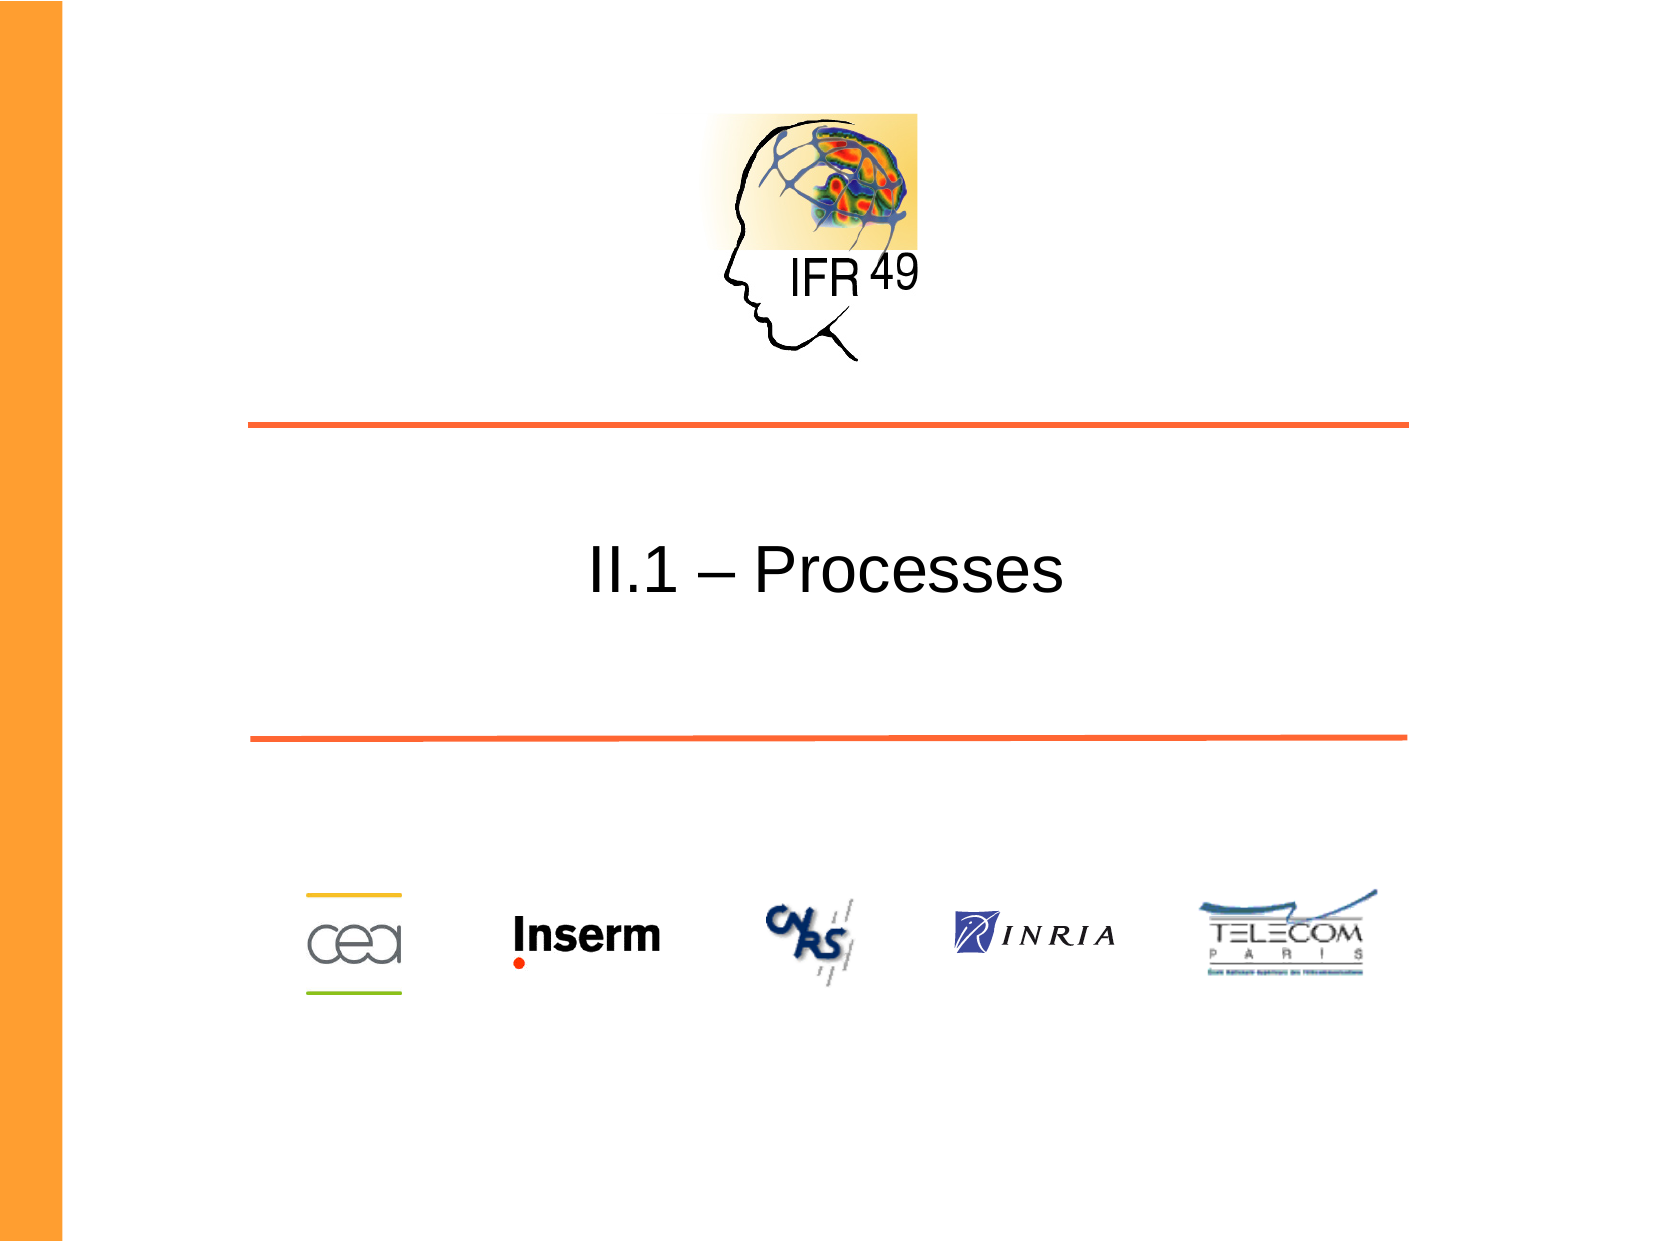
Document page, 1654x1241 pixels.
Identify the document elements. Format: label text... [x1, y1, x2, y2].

picture [954, 910, 1115, 954]
picture [1197, 882, 1380, 985]
title II.1 – Processes [236, 473, 1418, 666]
picture [306, 893, 402, 995]
picture [656, 105, 918, 401]
picture [513, 916, 662, 972]
picture [766, 898, 856, 988]
